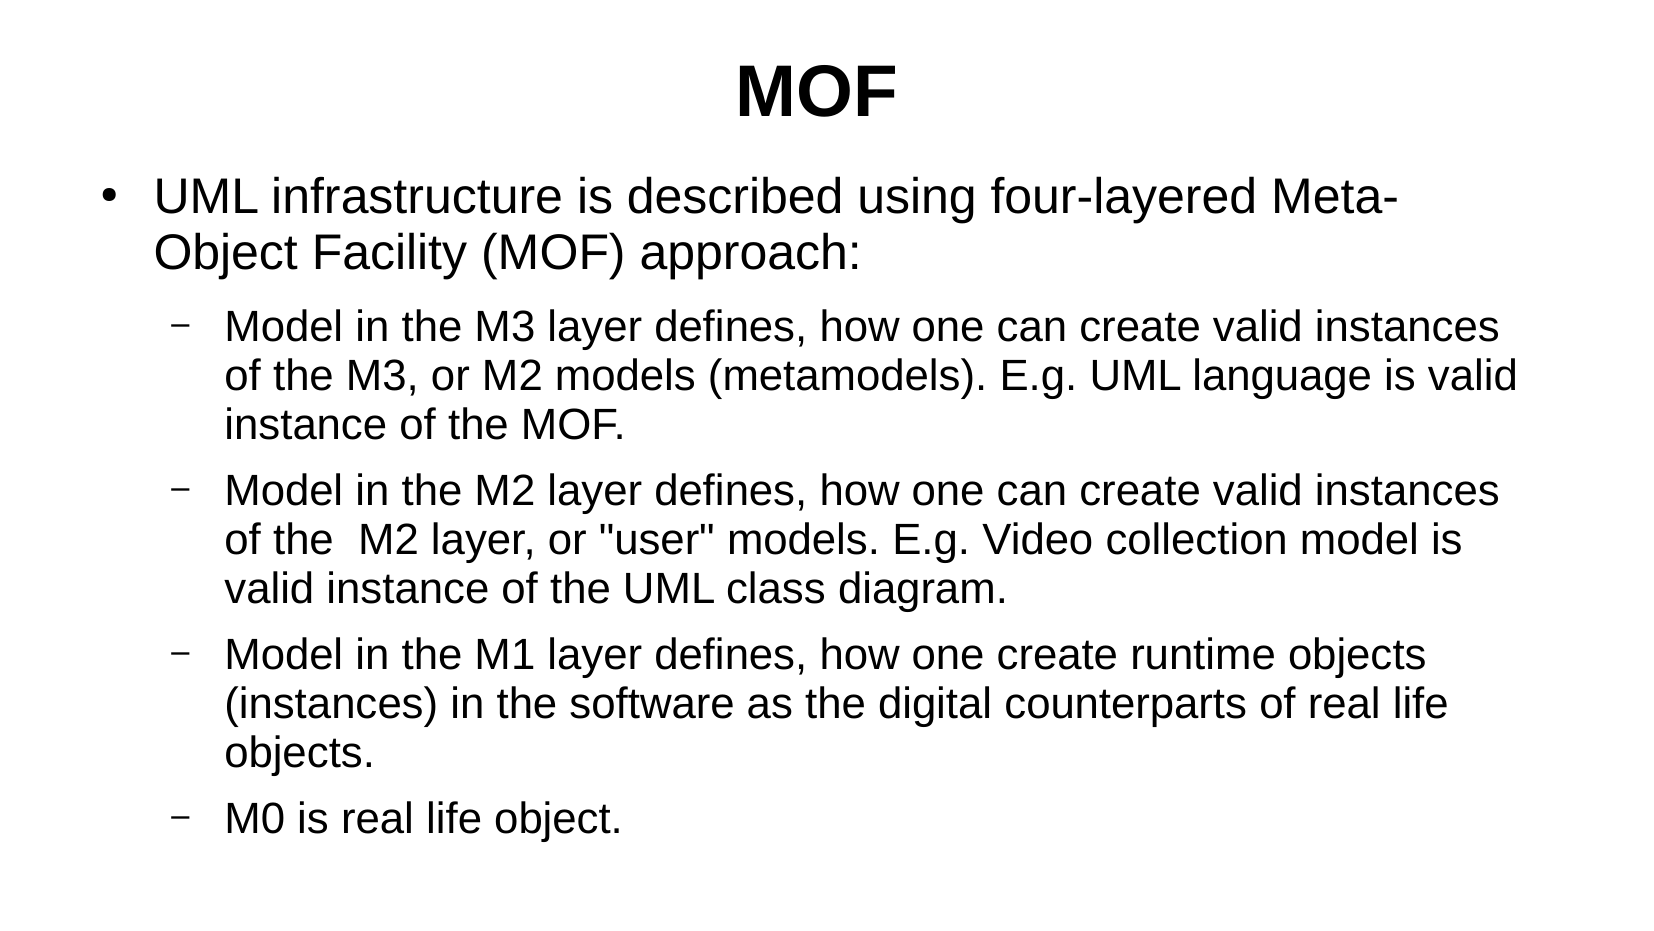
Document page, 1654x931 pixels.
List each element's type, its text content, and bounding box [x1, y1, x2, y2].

title MOF [82, 37, 1571, 147]
list UML infrastructure is described using four-layered Meta-Object Facility (MOF) approach: Model in the M3 layer defines, how one can create valid instances of the M3, or M2 models (metamodels). E.g. UML language is valid instance of the MOF. Model in the M2 layer defines, how one can create valid instances of the M2 layer, or "user" models. E.g. Video collection model is valid instance of the UML class diagram. Model in the M1 layer defines, how one create runtime objects (instances) in the software as the digital counterparts of real life objects. M0 is real life object. [82, 168, 1538, 889]
